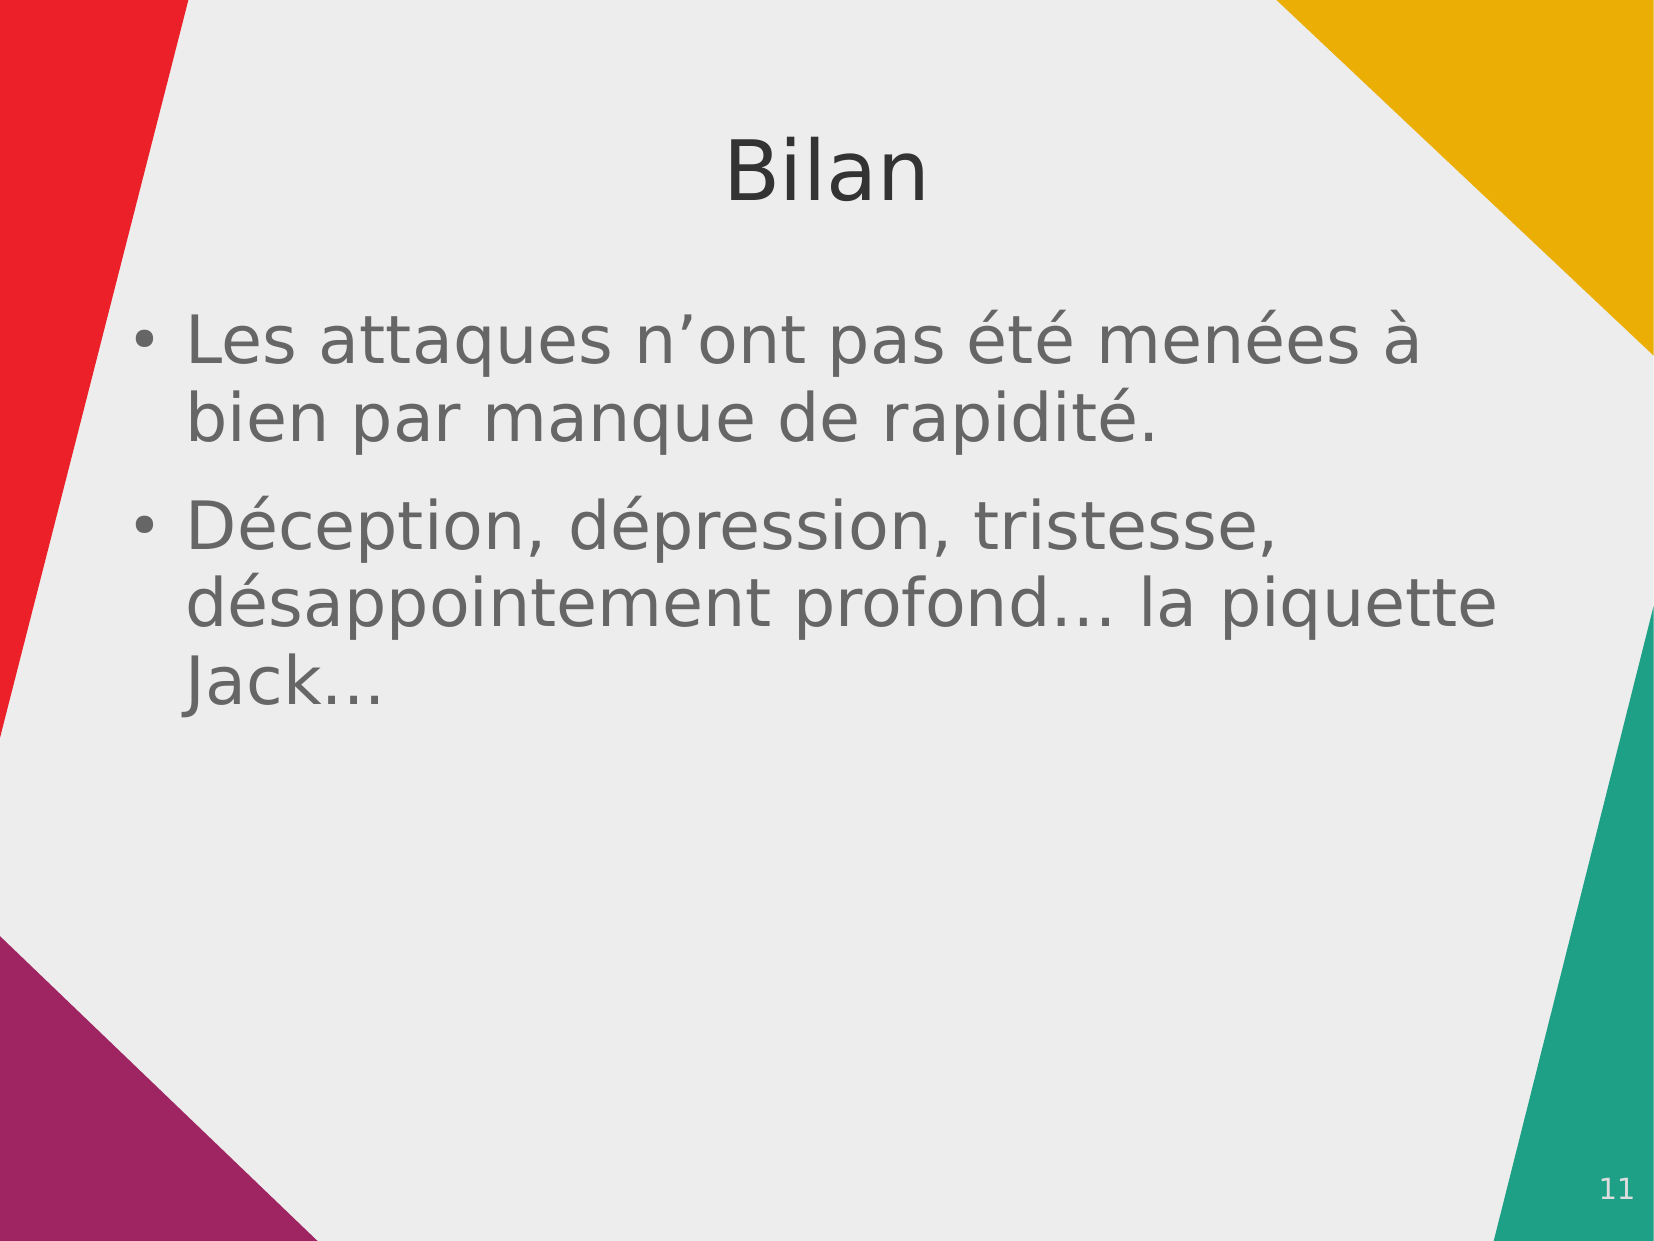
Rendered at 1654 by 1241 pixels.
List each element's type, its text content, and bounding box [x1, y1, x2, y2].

list Les attaques n’ont pas été menées à bien par manque de rapidité. Déception, dépression, tristesse, désappointement profond… la piquette Jack... [114, 302, 1539, 1033]
title Bilan [114, 73, 1539, 271]
